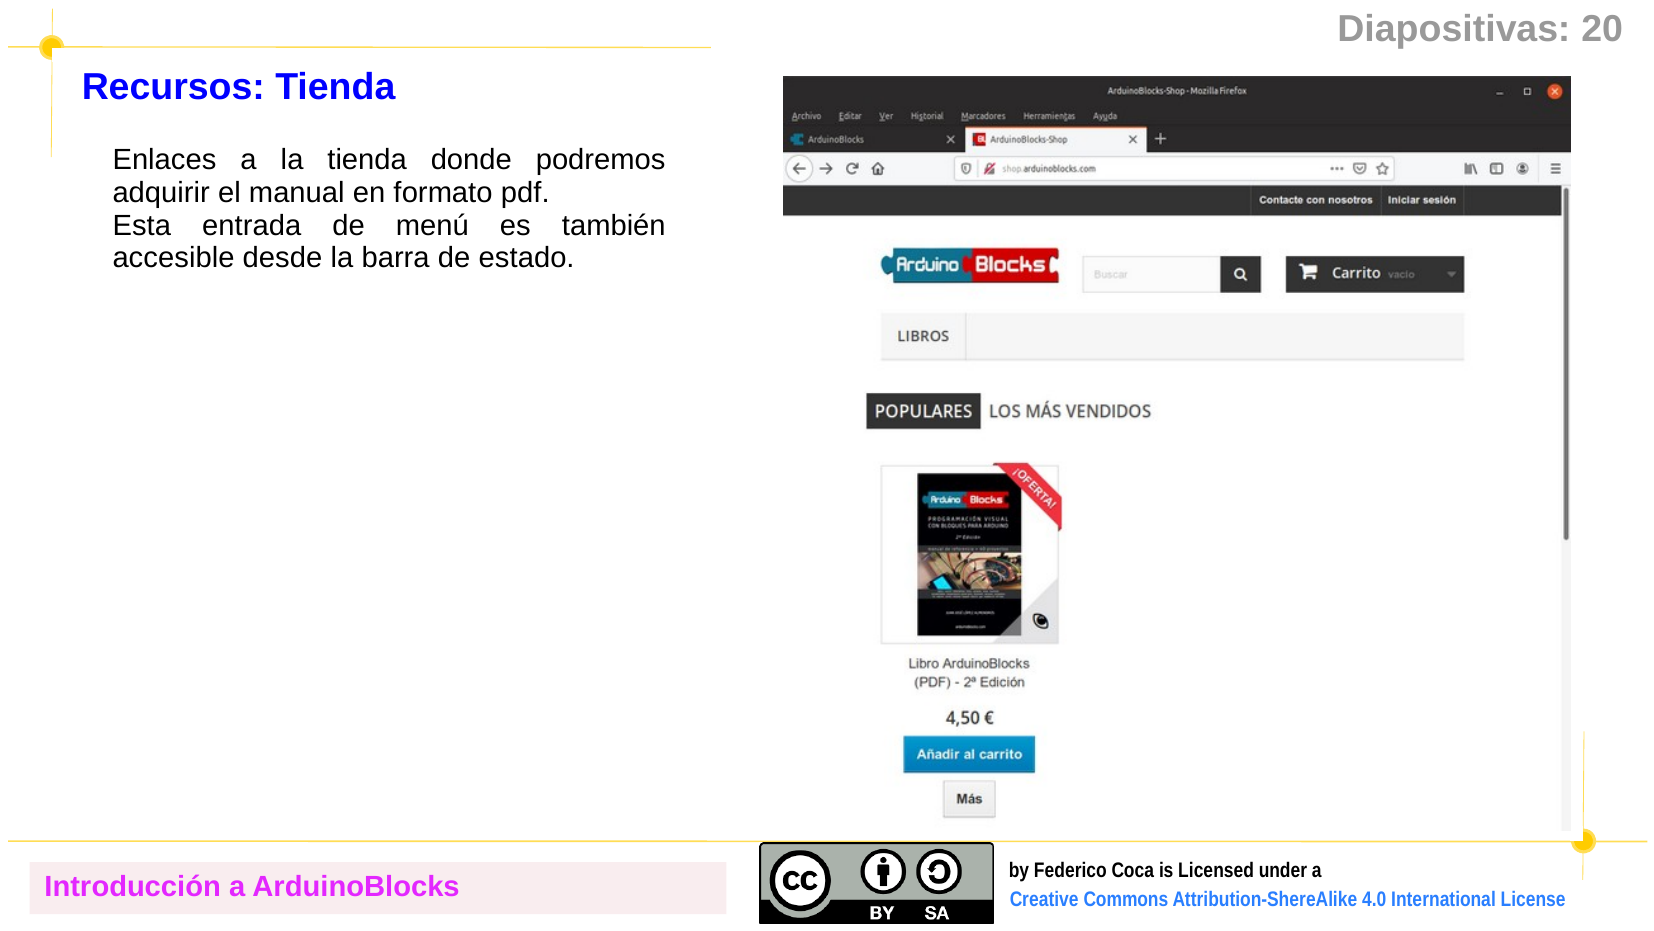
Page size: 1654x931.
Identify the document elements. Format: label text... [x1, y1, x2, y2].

text_box Introducción a ArduinoBlocks [29, 862, 727, 915]
text_box Recursos: Tienda [67, 58, 1207, 116]
text_box Diapositivas: 20 [1322, 0, 1644, 57]
text_box Enlaces a la tienda donde podremos adquirir el manual en formato pdf. Esta entrada de menú es también accesible desde la barra de estado. [97, 135, 682, 282]
picture [783, 76, 1571, 831]
